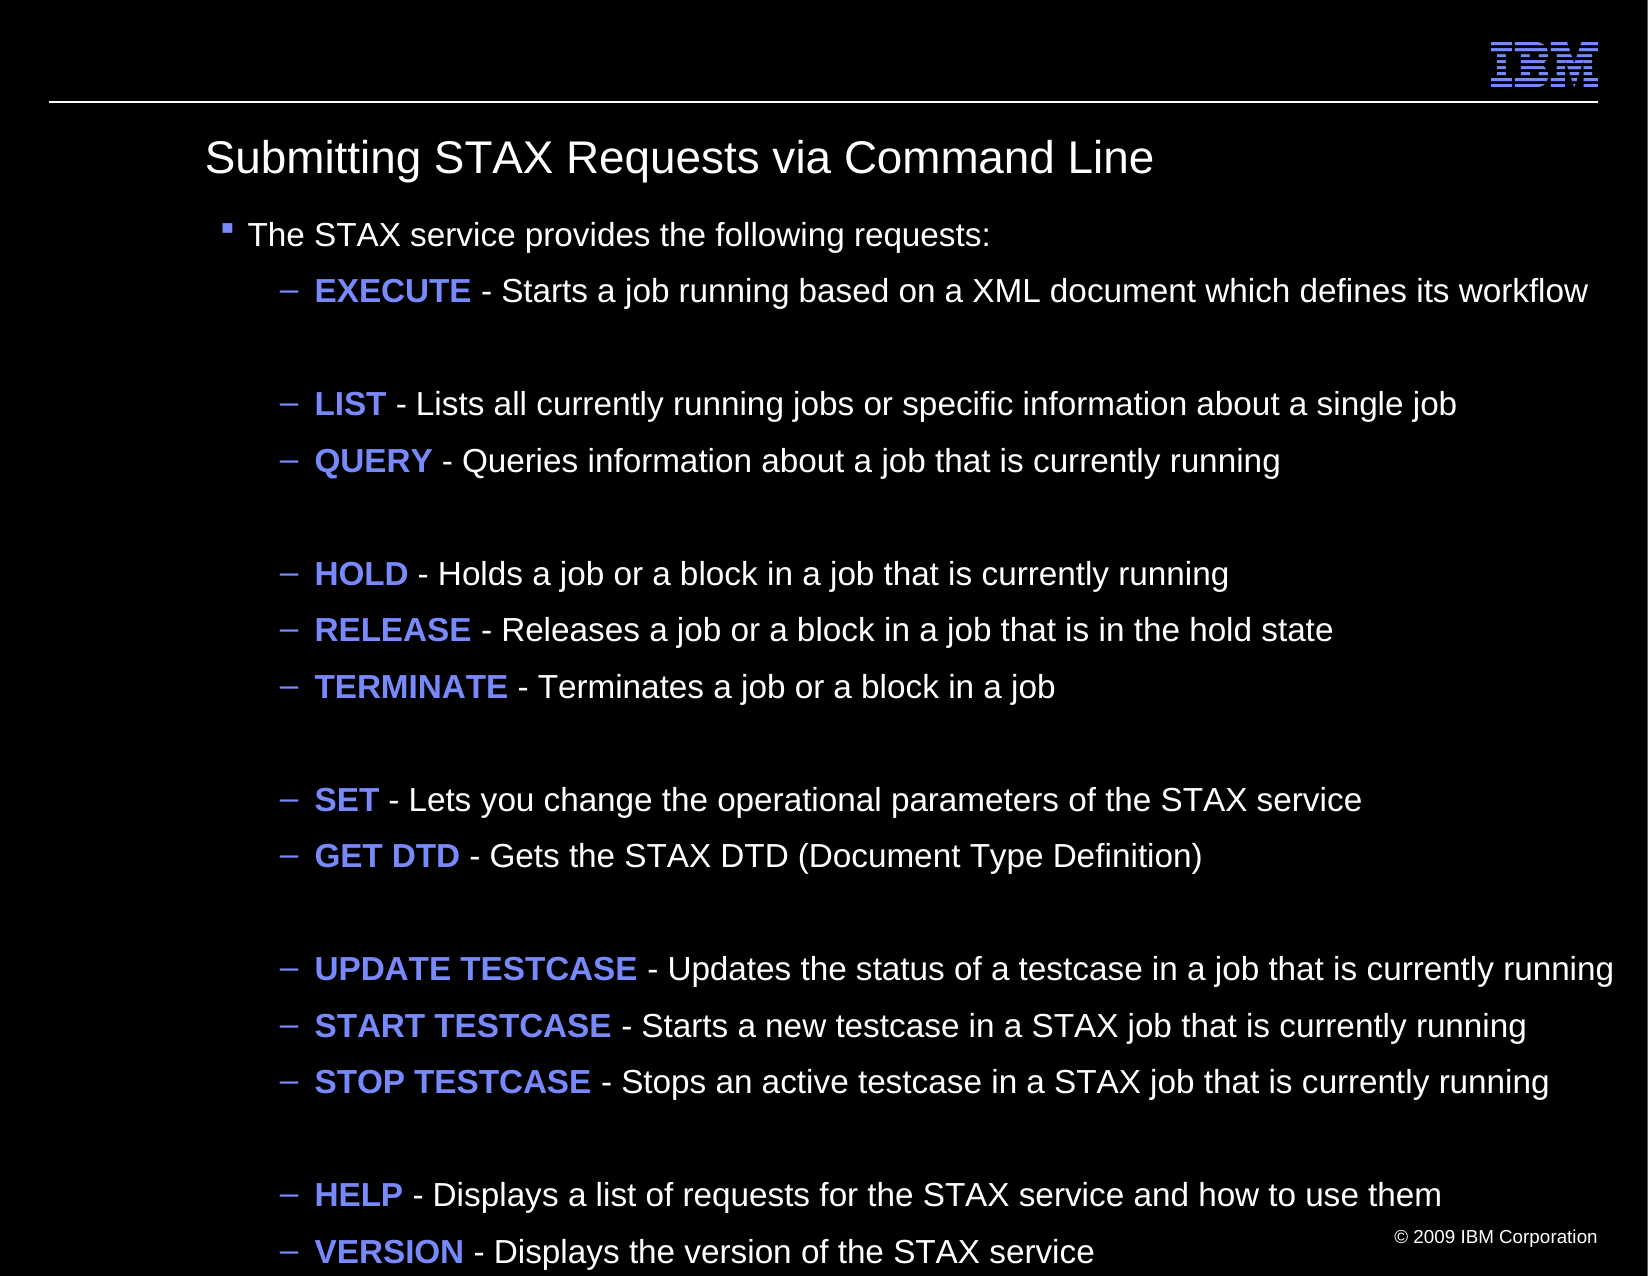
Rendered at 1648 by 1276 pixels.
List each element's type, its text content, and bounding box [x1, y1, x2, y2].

text_box The STAX service provides the following requests: EXECUTE - Starts a job running based on a XML document which defines its workflow LIST - Lists all currently running jobs or specific information about a single job QUERY - Queries information about a job that is currently running HOLD - Holds a job or a block in a job that is currently running RELEASE - Releases a job or a block in a job that is in the hold state TERMINATE - Terminates a job or a block in a job SET - Lets you change the operational parameters of the STAX service GET DTD - Gets the STAX DTD (Document Type Definition) UPDATE TESTCASE - Updates the status of a testcase in a job that is currently running START TESTCASE - Starts a new testcase in a STAX job that is currently running STOP TESTCASE - Stops an active testcase in a STAX job that is currently running HELP - Displays a list of requests for the STAX service and how to use them VERSION - Displays the version of the STAX service [220, 219, 1648, 1271]
picture [1491, 42, 1598, 87]
title Submitting STAX Requests via Command Line [188, 125, 1648, 219]
